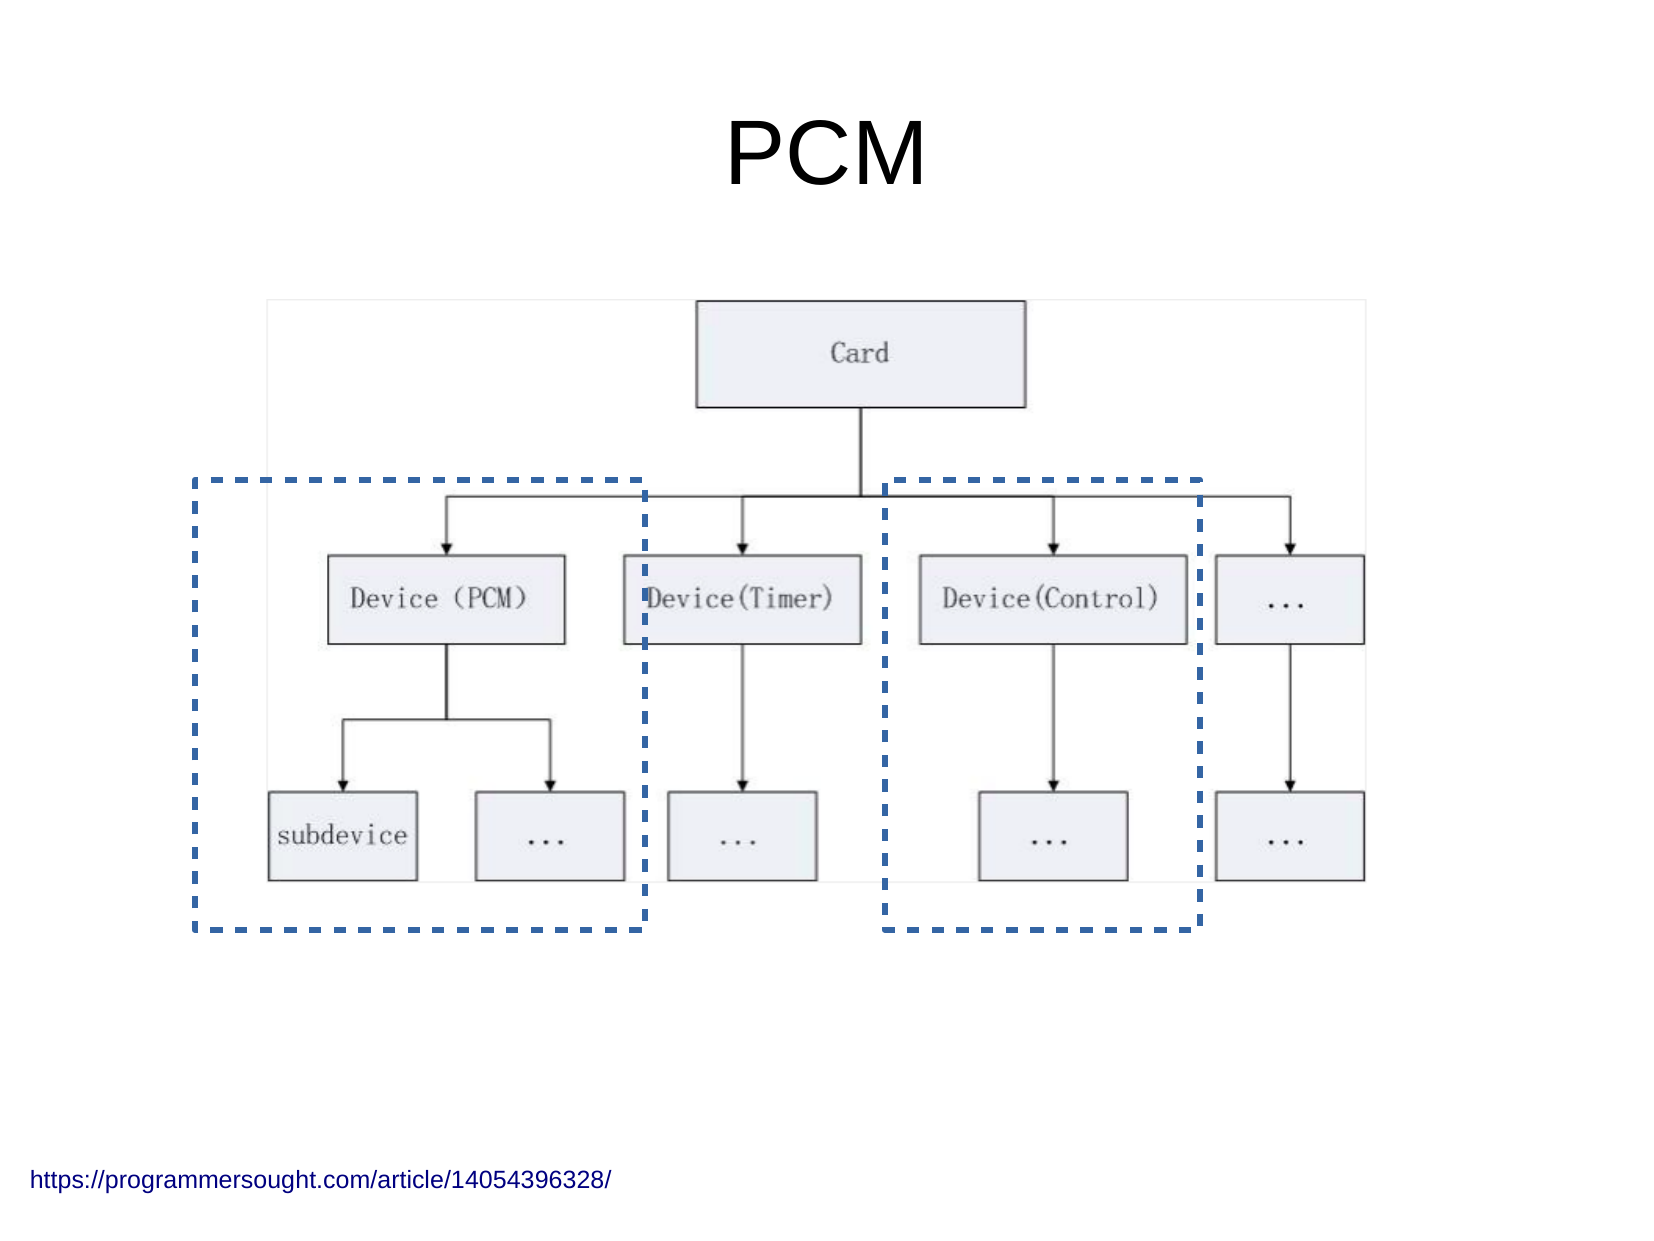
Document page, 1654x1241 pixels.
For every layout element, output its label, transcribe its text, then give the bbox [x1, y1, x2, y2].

text_box https://programmersought.com/article/14054396328/ [15, 1158, 915, 1216]
title PCM [82, 49, 1571, 257]
picture [265, 299, 1381, 891]
